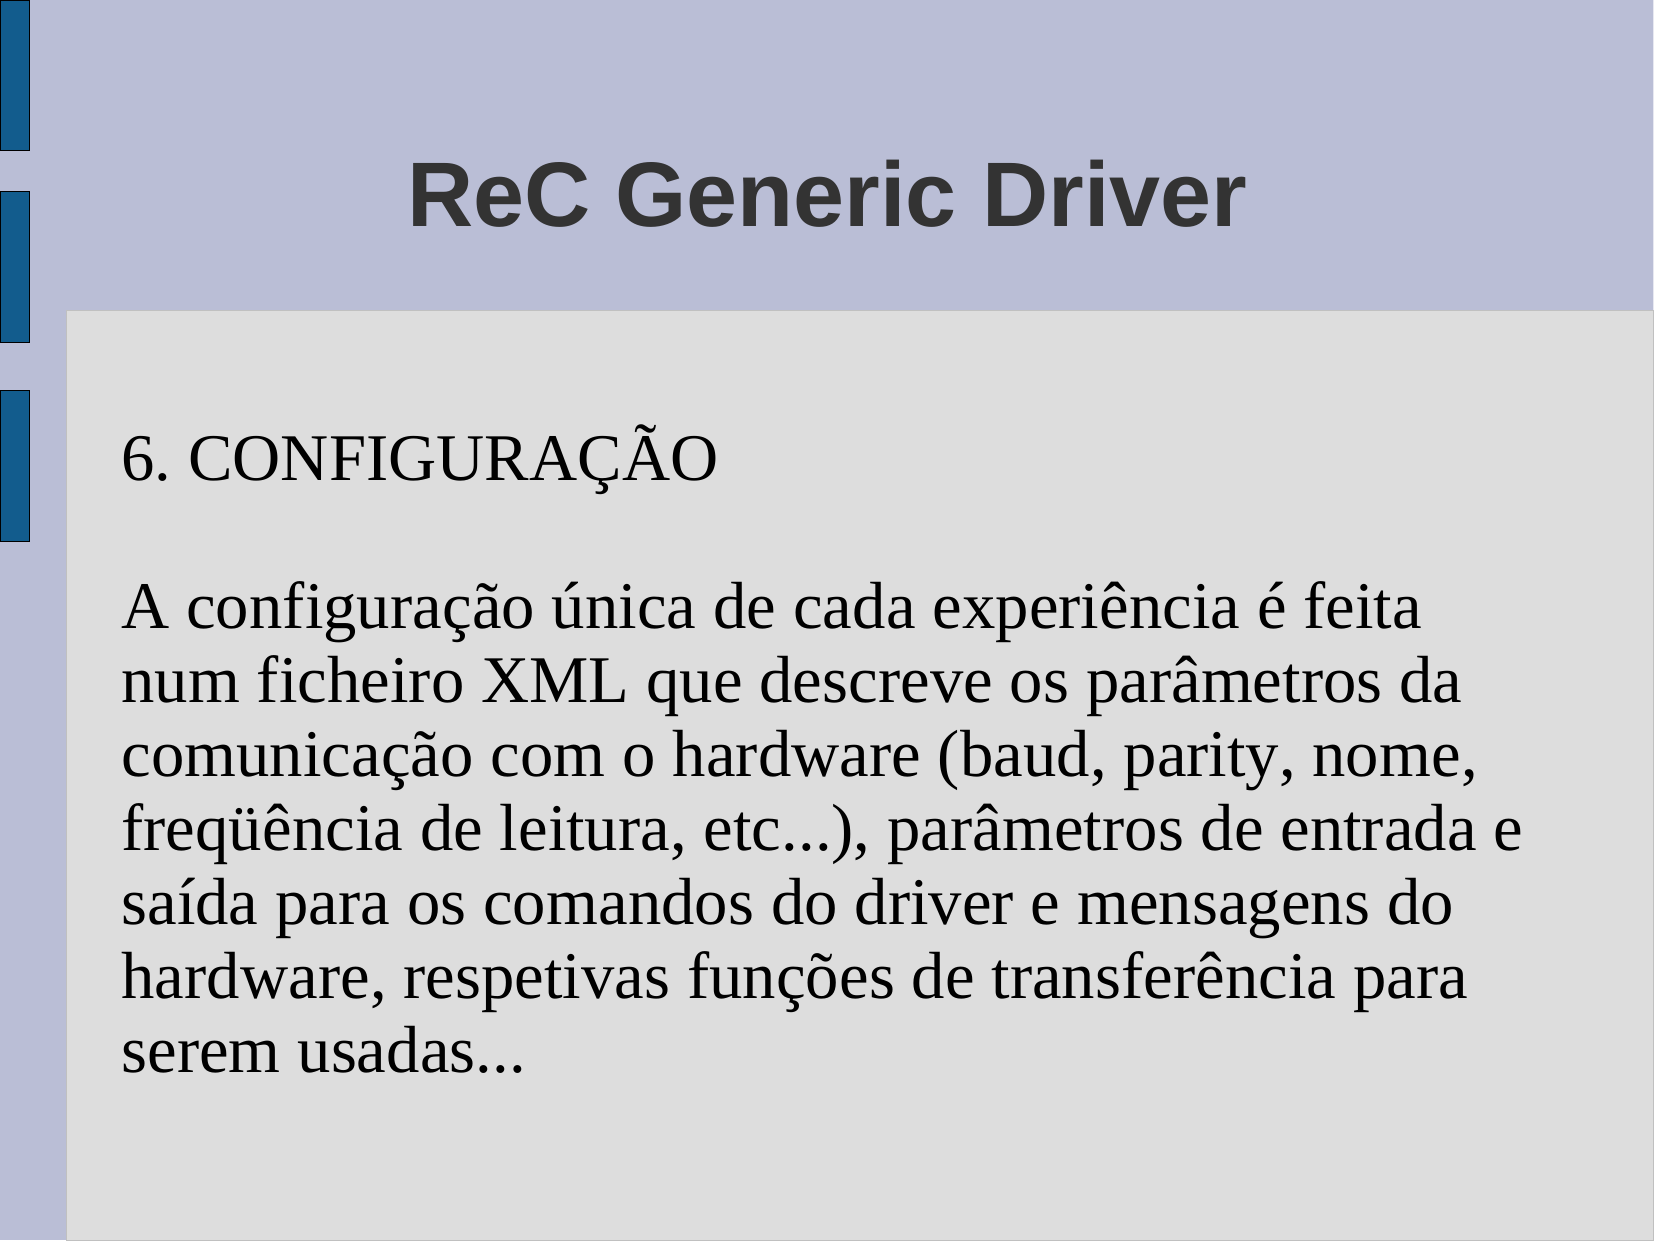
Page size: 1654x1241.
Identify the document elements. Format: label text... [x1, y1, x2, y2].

title ReC Generic Driver [121, 91, 1534, 299]
subtitle 6. CONFIGURAÇÃO A configuração única de cada experiência é feita num ficheiro XML que descreve os parâmetros da comunicação com o hardware (baud, parity, nome, freqüência de leitura, etc...), parâmetros de entrada e saída para os comandos do driver e mensagens do hardware, respetivas funções de transferência para serem usadas... [121, 344, 1534, 1164]
